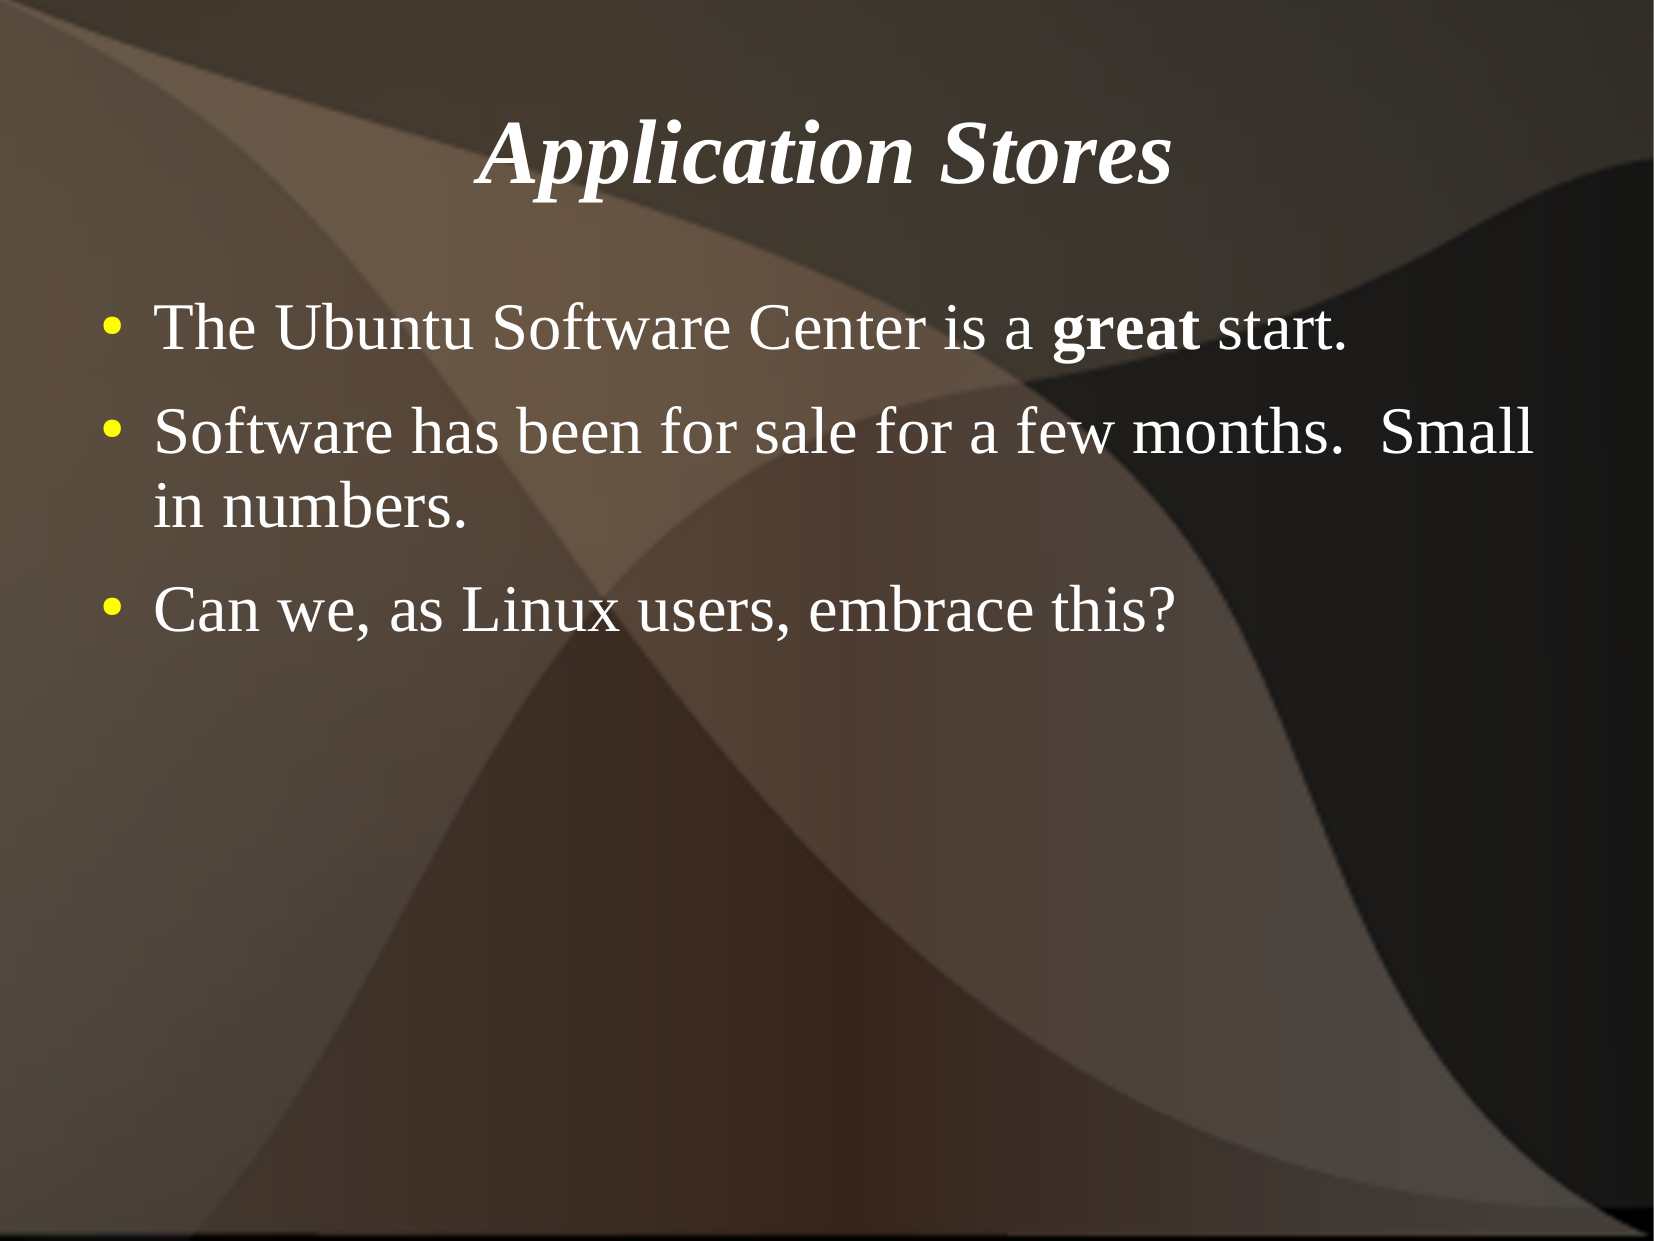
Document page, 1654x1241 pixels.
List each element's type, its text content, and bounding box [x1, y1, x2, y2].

picture [0, 0, 1654, 1241]
title Application Stores [82, 56, 1571, 250]
list The Ubuntu Software Center is a great start. Software has been for sale for a few months. Small in numbers. Can we, as Linux users, embrace this? [82, 290, 1571, 1094]
